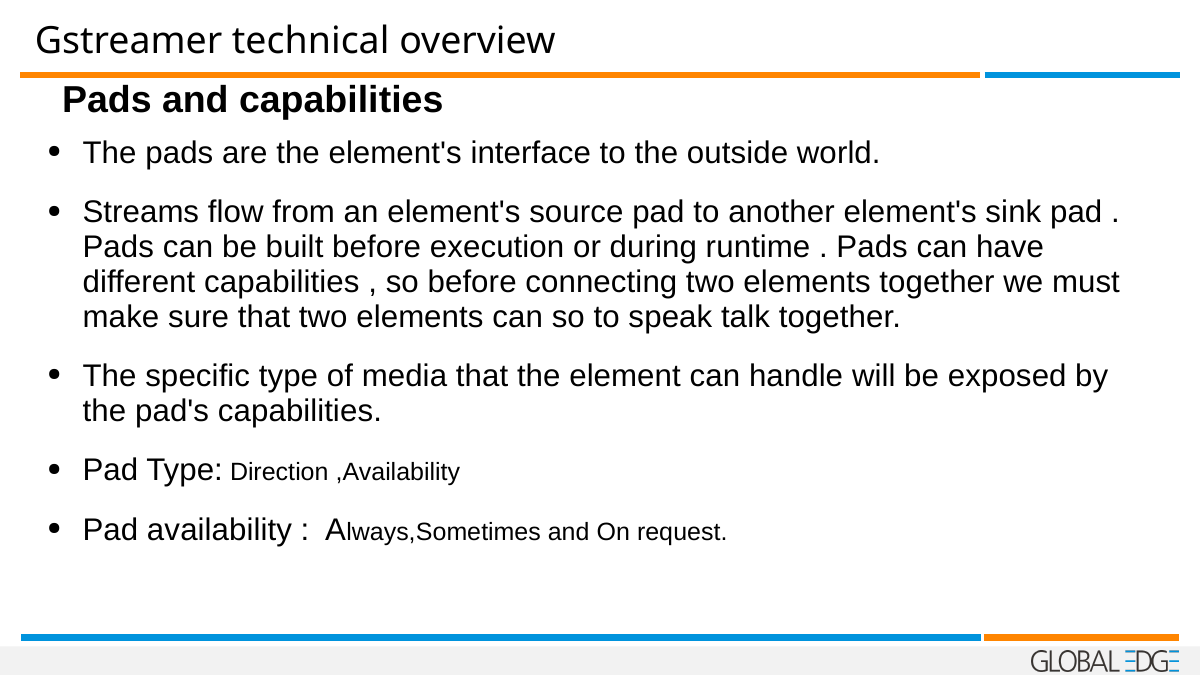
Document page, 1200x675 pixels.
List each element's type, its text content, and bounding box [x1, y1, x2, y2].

text_box The pads are the element's interface to the outside world. Streams flow from an element's source pad to another element's sink pad . Pads can be built before execution or during runtime . Pads can have different capabilities , so before connecting two elements together we must make sure that two elements can so to speak talk together. The specific type of media that the element can handle will be exposed by the pad's capabilities. Pad Type: Direction ,Availability Pad availability : Always,Sometimes and On request. [32, 127, 1162, 620]
text_box Pads and capabilities [47, 70, 1182, 615]
title Gstreamer technical overview [23, 12, 1099, 65]
picture [1031, 650, 1179, 672]
list [20, 118, 1200, 626]
